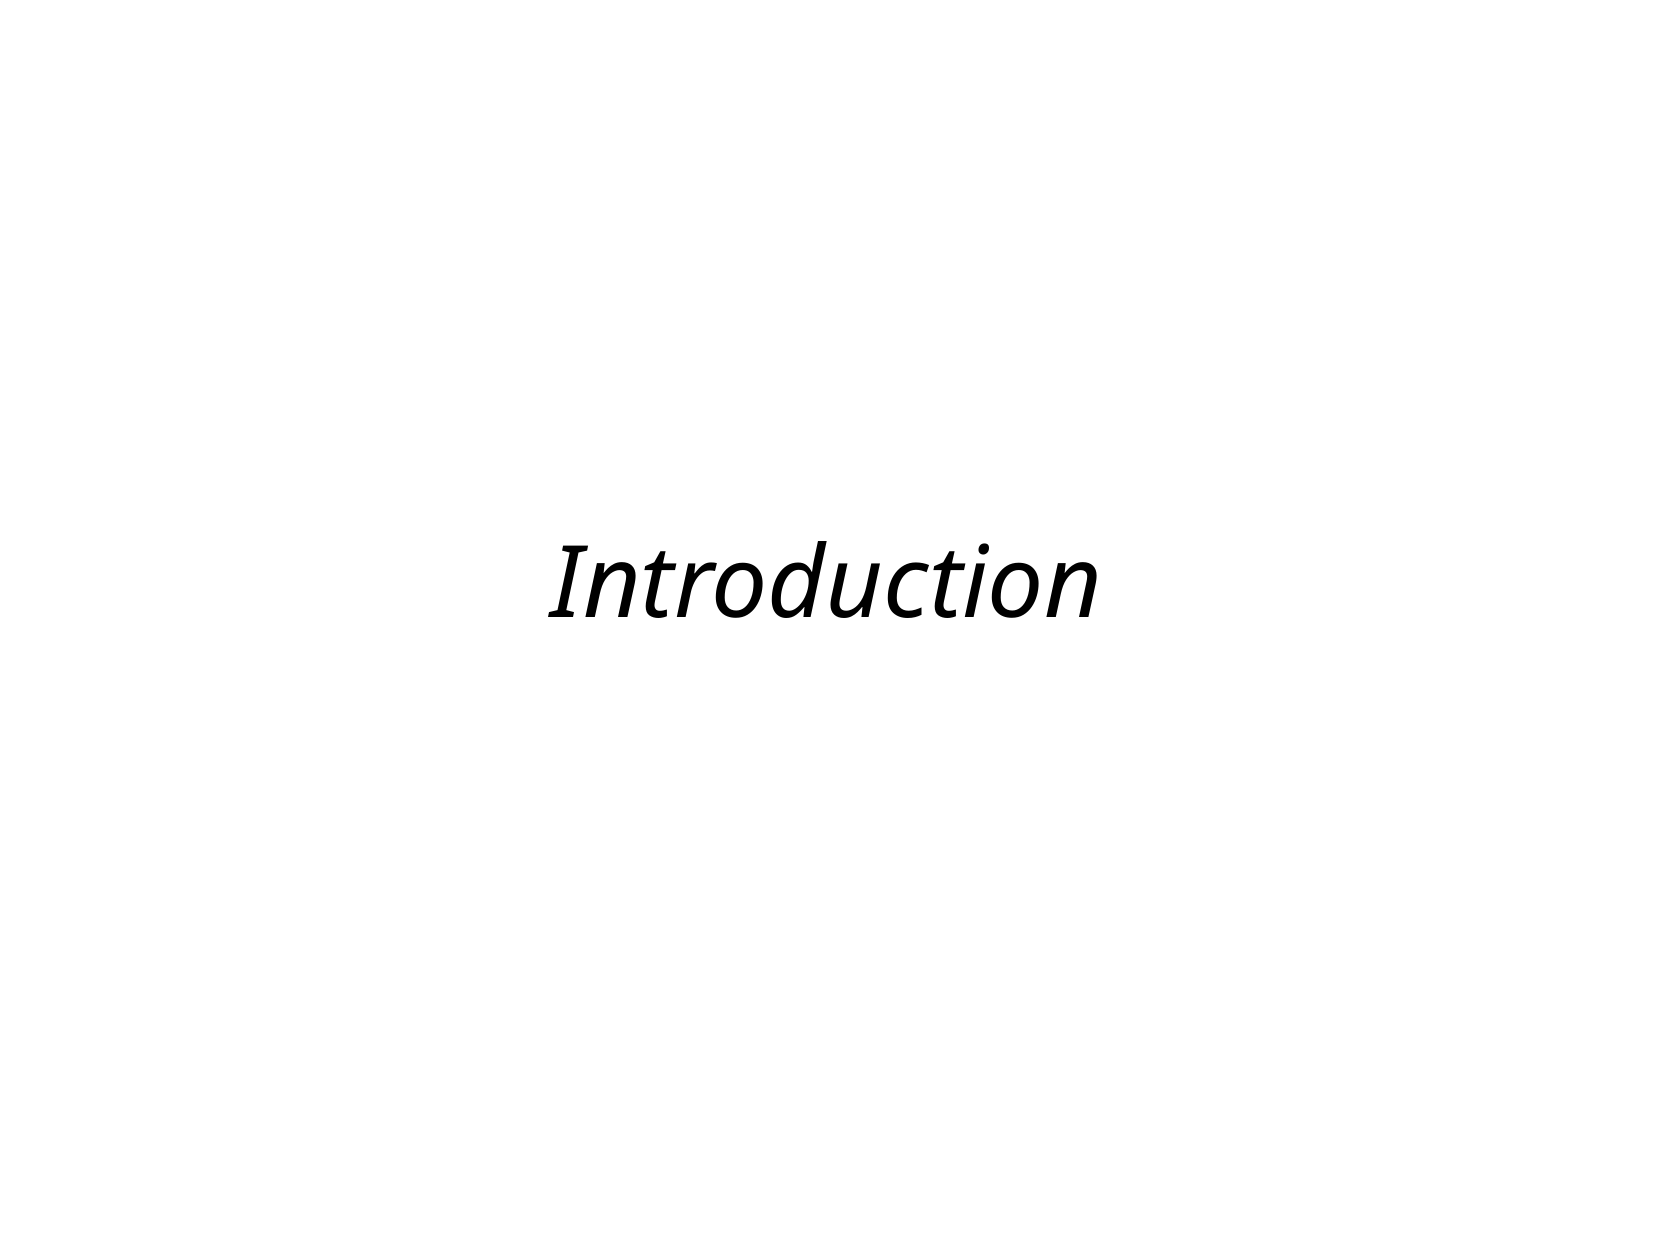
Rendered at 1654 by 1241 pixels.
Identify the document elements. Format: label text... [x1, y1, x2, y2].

subtitle Introduction [82, 56, 1571, 1102]
